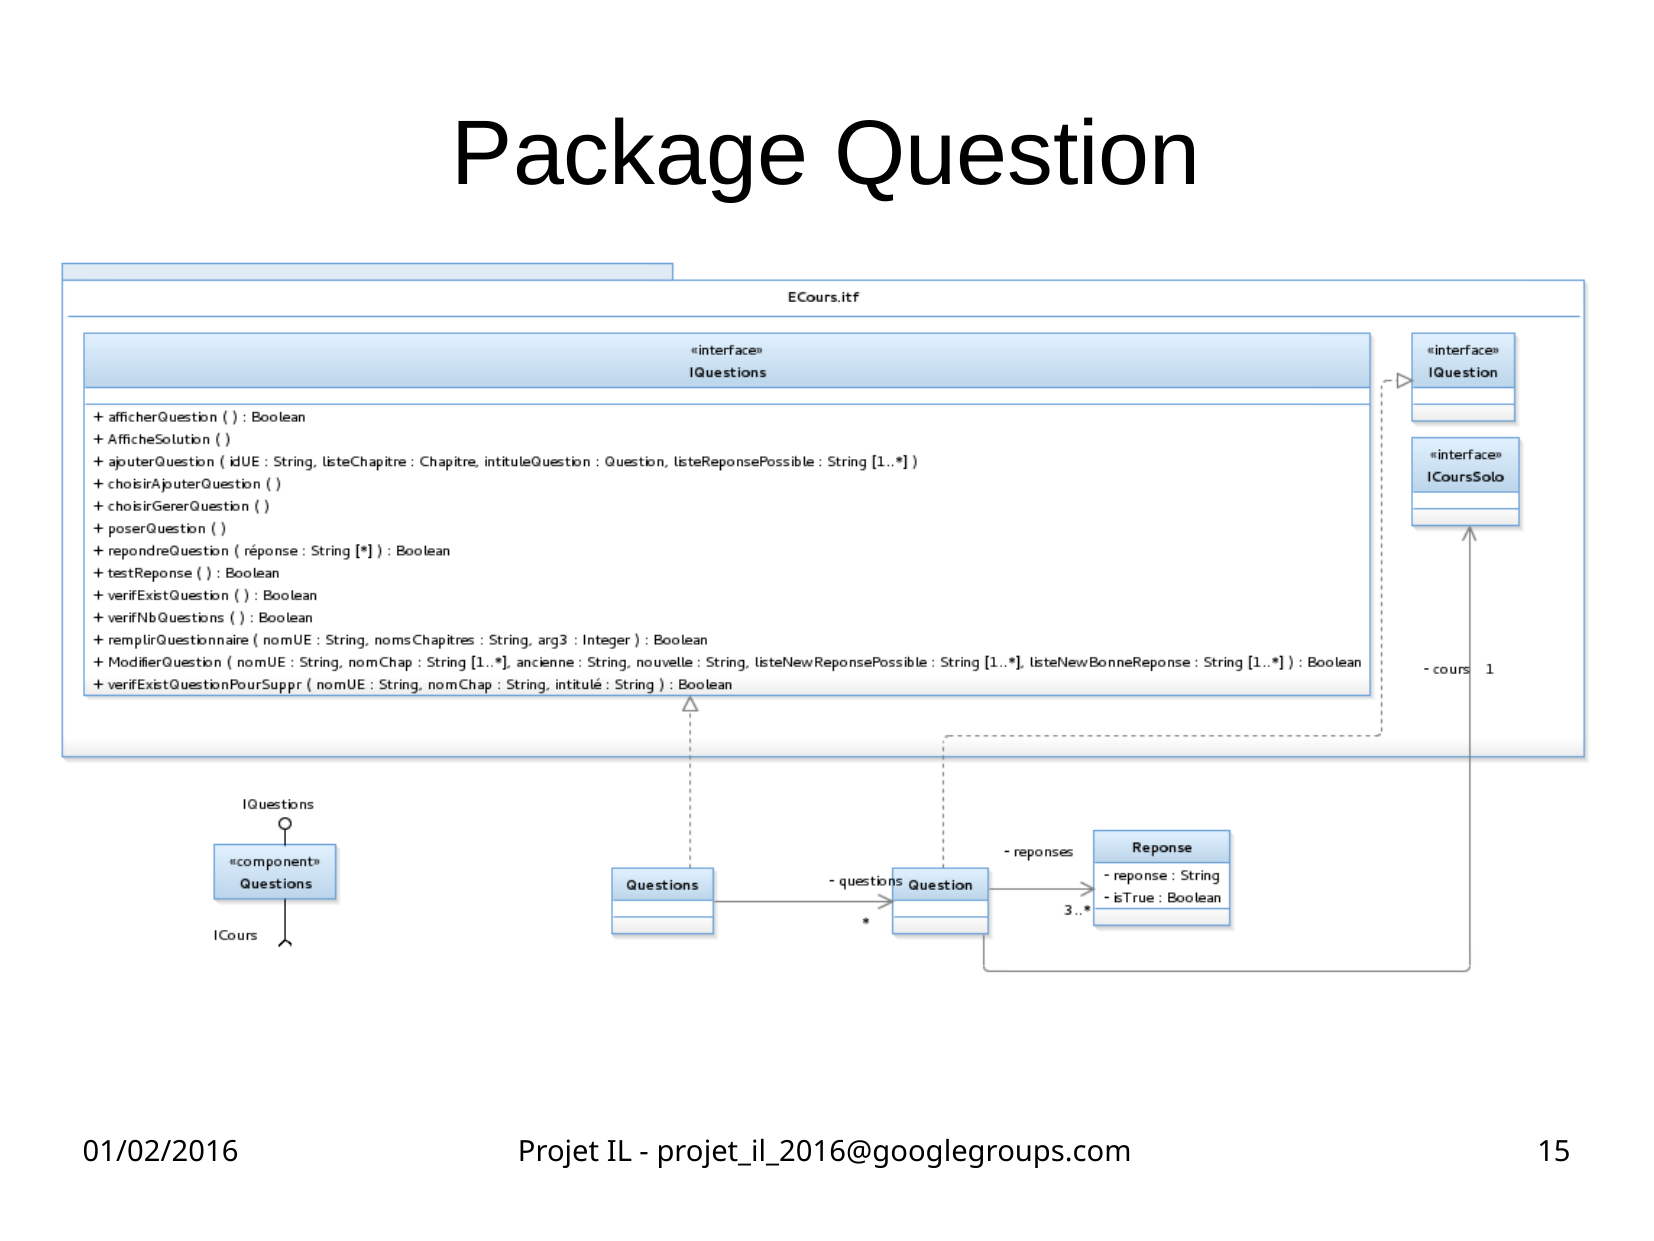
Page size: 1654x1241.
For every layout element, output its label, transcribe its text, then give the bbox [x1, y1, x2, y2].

picture [1, 224, 1654, 1047]
title Package Question [82, 49, 1571, 224]
